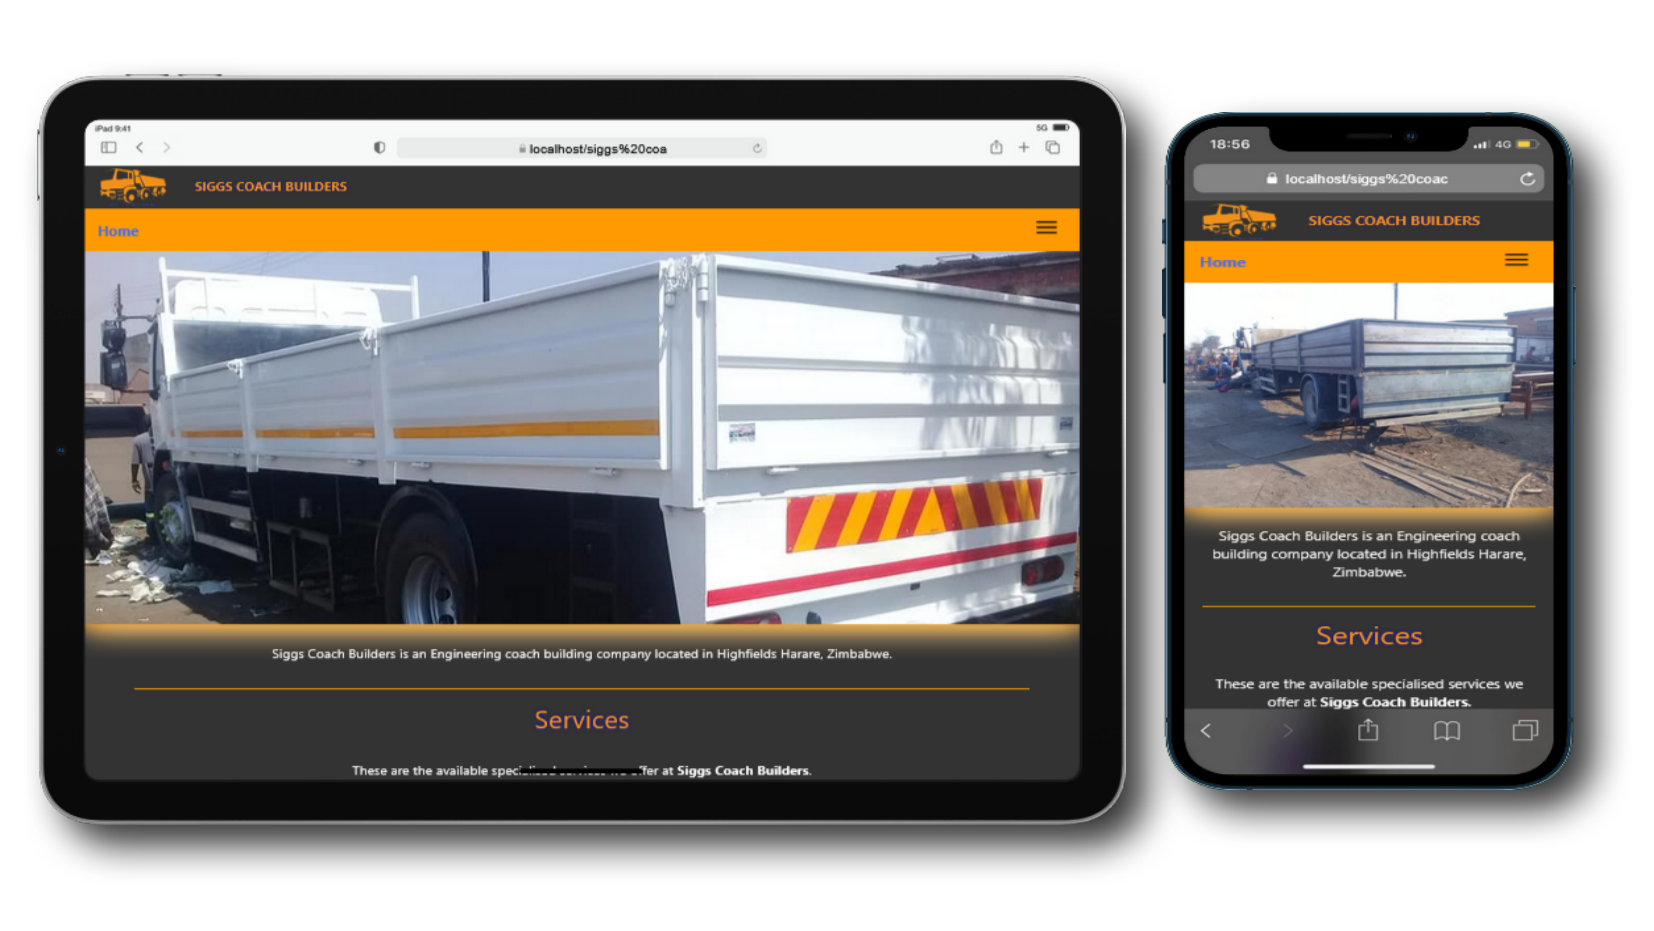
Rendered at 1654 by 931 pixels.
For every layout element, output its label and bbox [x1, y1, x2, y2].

picture [1162, 112, 1576, 790]
picture [37, 74, 1126, 826]
